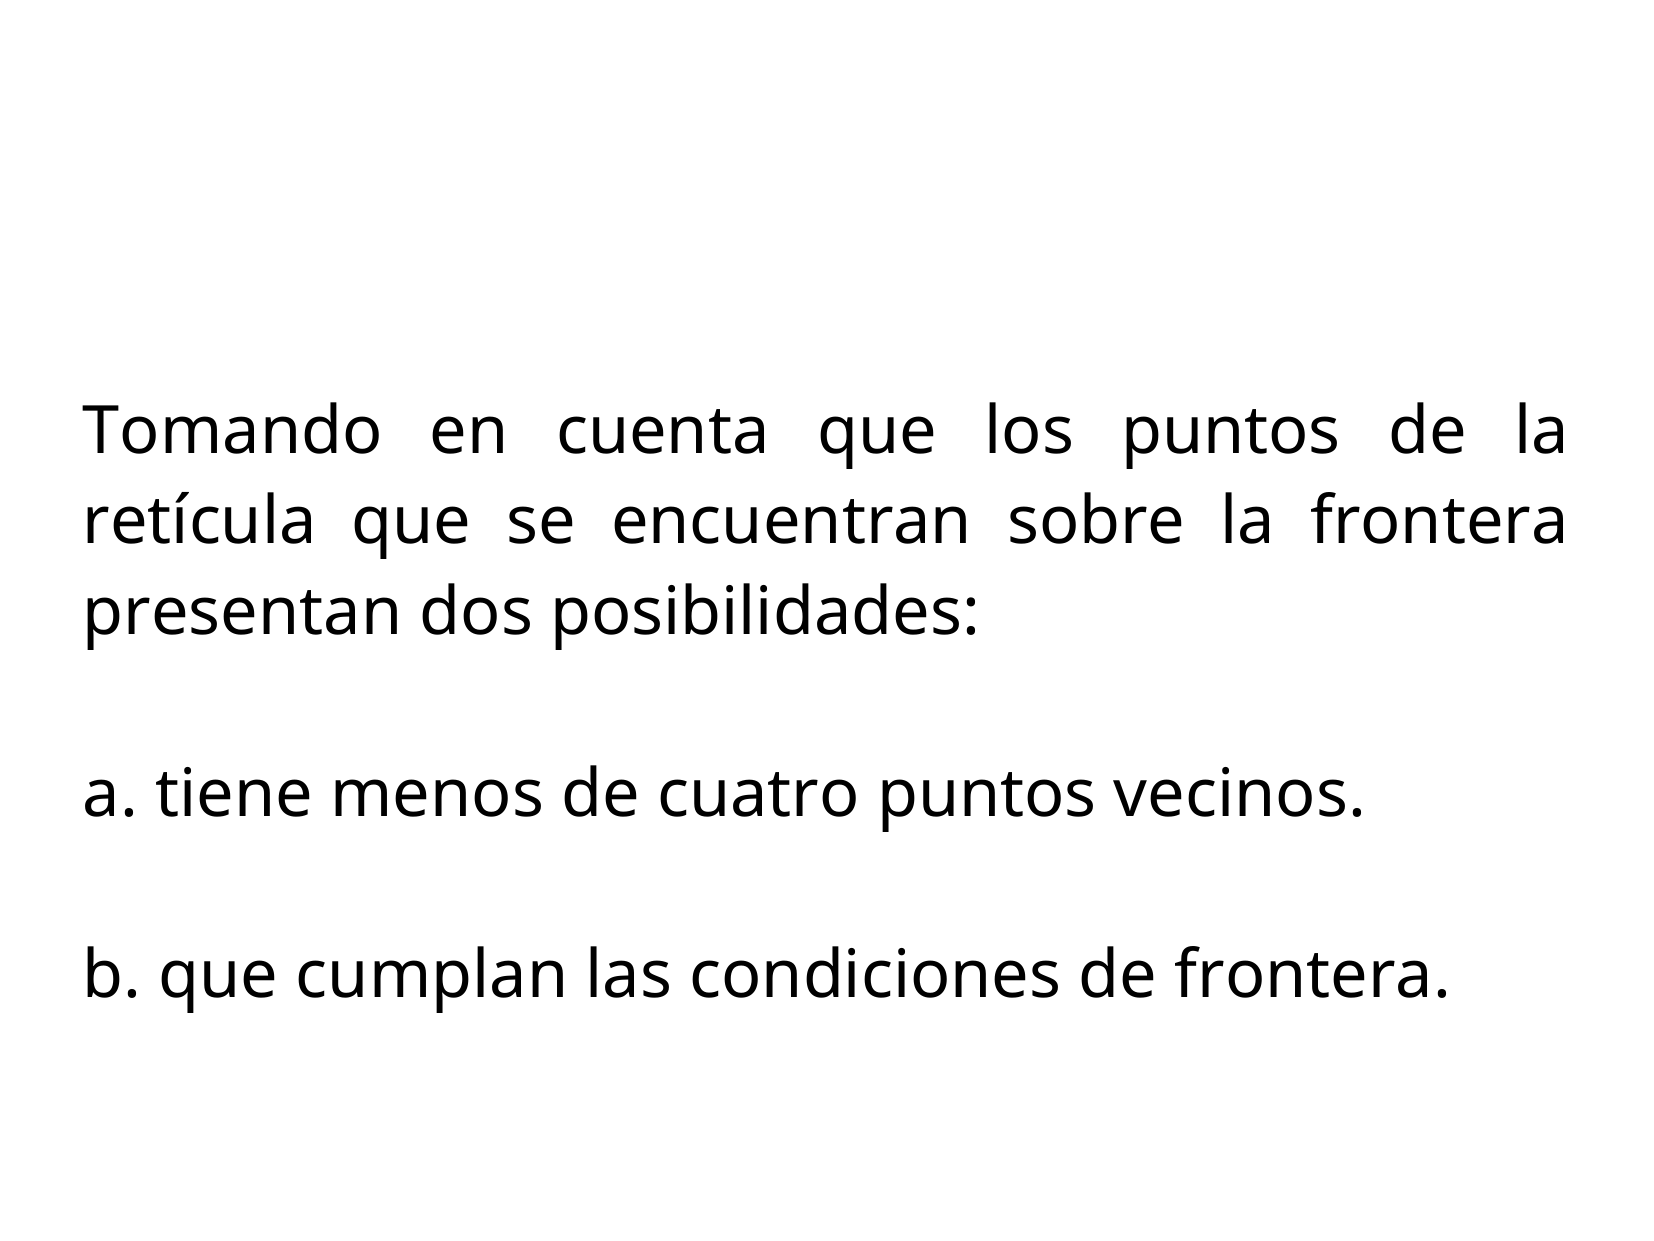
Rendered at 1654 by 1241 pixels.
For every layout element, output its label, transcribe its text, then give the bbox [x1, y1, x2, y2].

subtitle Tomando en cuenta que los puntos de la retícula que se encuentran sobre la frontera presentan dos posibilidades: a. tiene menos de cuatro puntos vecinos. b. que cumplan las condiciones de frontera. [82, 290, 1571, 1109]
